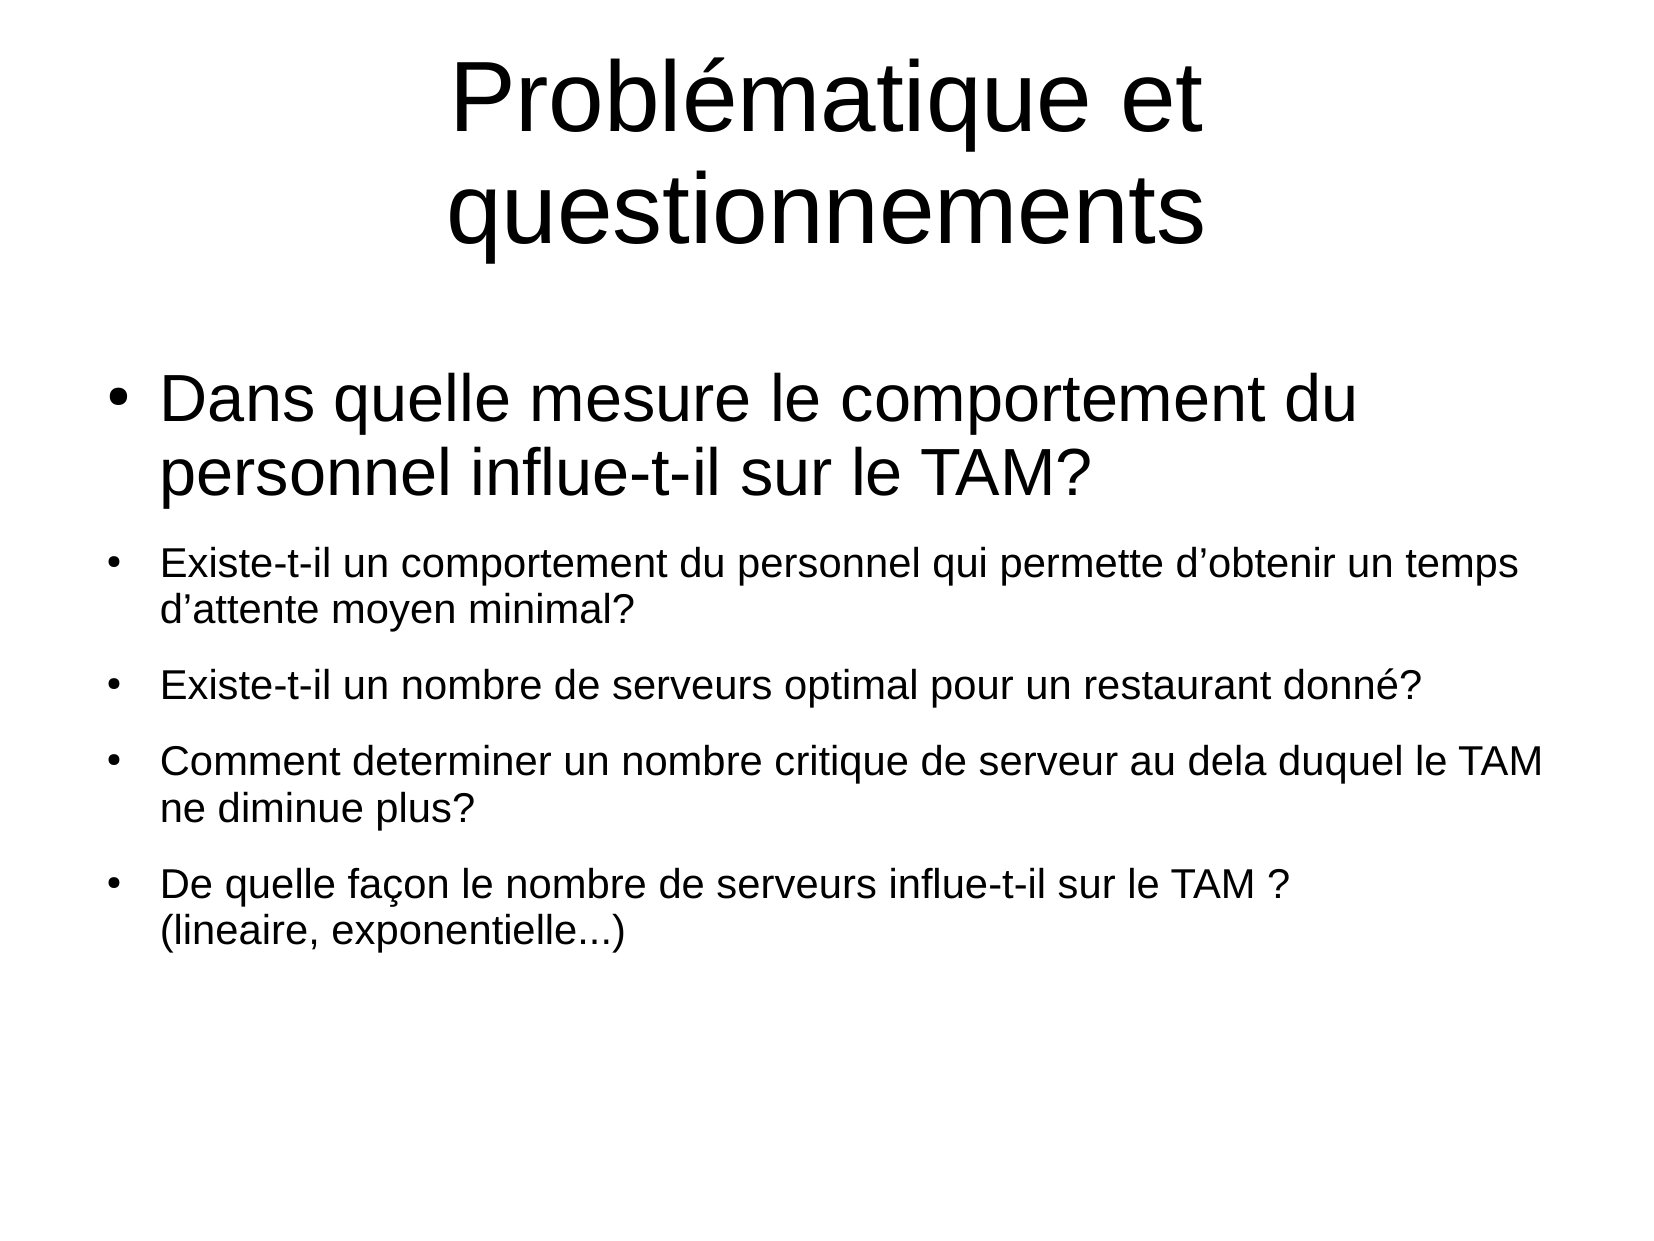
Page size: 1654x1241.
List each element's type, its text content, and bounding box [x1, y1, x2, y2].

title Problématique et questionnements [82, 41, 1571, 265]
list Dans quelle mesure le comportement du personnel influe-t-il sur le TAM? Existe-t-il un comportement du personnel qui permette d’obtenir un temps d’attente moyen minimal? Existe-t-il un nombre de serveurs optimal pour un restaurant donné? Comment determiner un nombre critique de serveur au dela duquel le TAM ne diminue plus? De quelle façon le nombre de serveurs influe-t-il sur le TAM ? (lineaire, exponentielle...) [88, 360, 1578, 1126]
